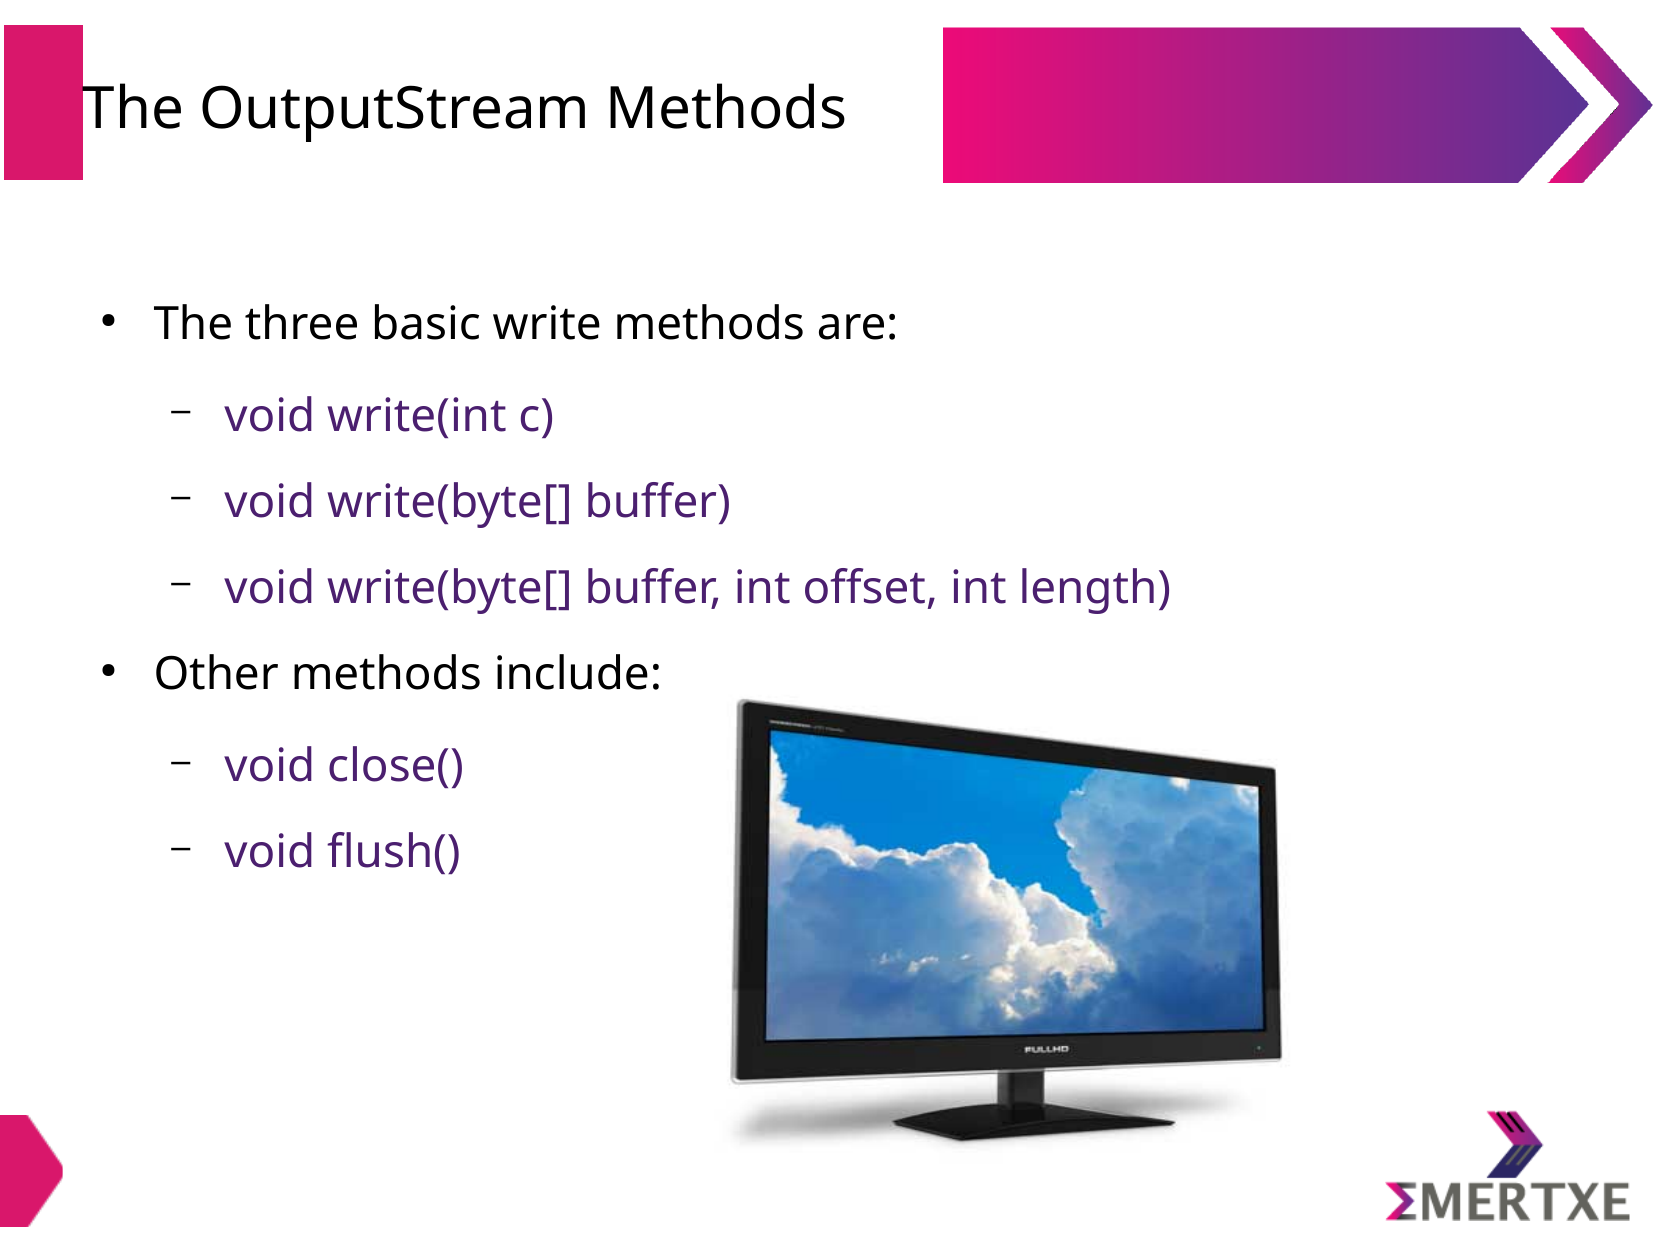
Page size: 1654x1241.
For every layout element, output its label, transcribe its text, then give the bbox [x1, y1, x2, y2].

picture [690, 674, 1315, 1171]
picture [1571, 27, 1653, 183]
picture [1385, 1107, 1631, 1221]
title The OutputStream Methods [82, 2, 1571, 210]
list The three basic write methods are: void write(int c) void write(byte[] buffer) void write(byte[] buffer, int offset, int length) Other methods include: void close() void flush() [82, 290, 1571, 1010]
